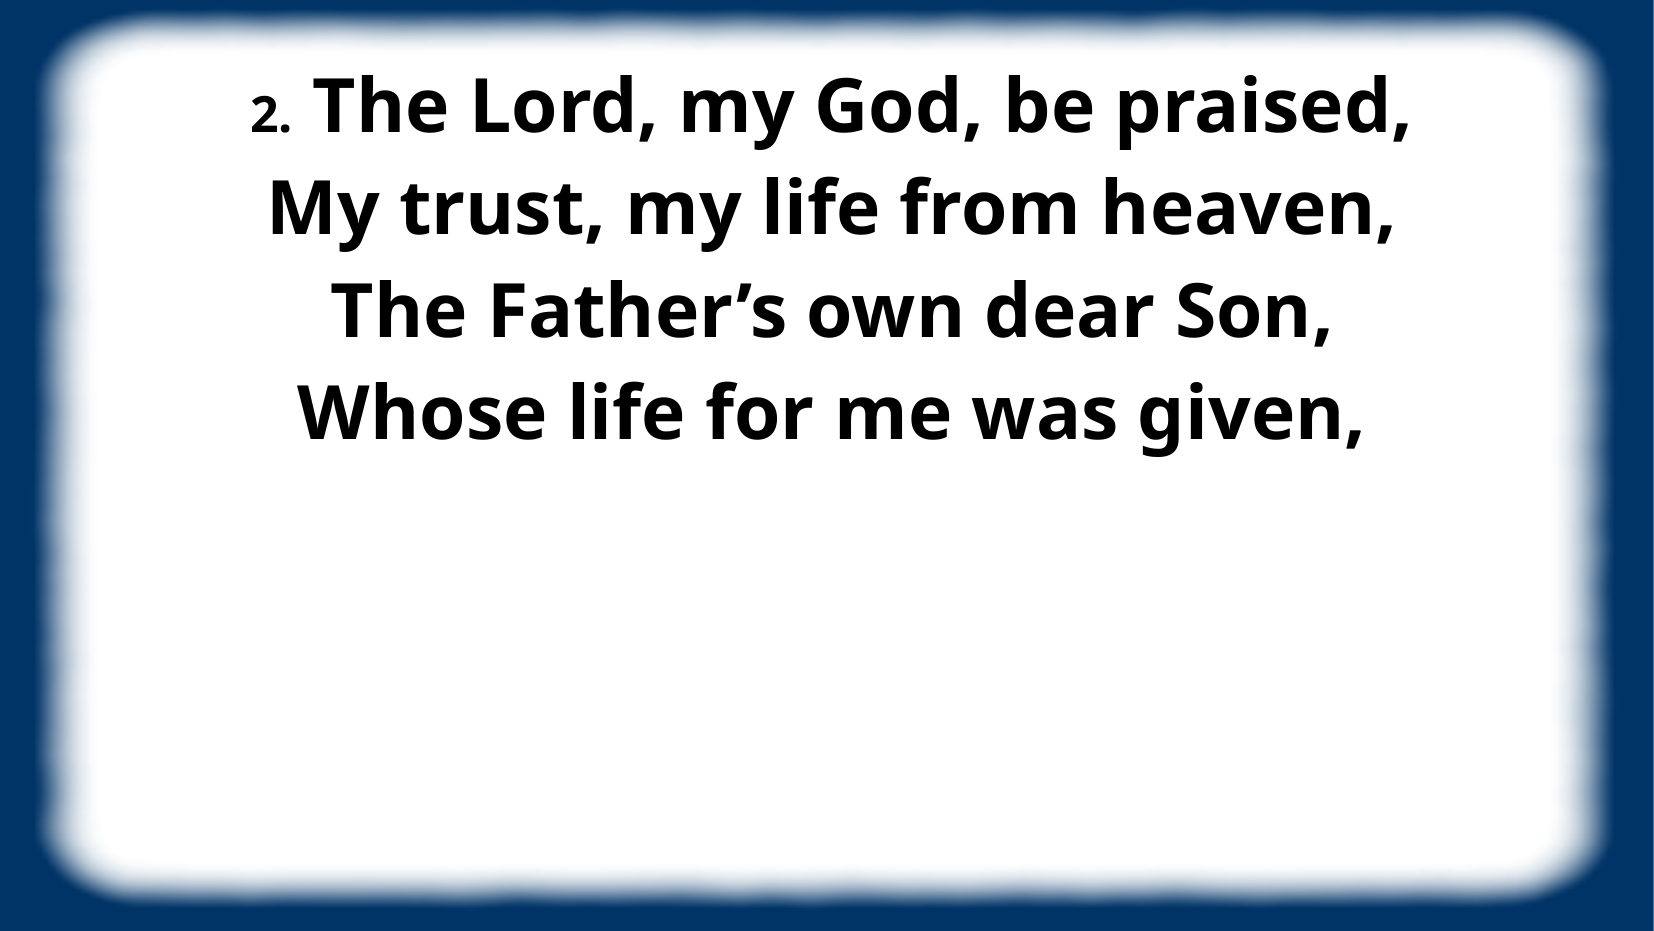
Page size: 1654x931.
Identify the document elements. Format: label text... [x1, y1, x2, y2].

picture [0, 0, 1654, 931]
text_box 2. The Lord, my God, be praised, My trust, my life from heaven, The Father’s own dear Son, Whose life for me was given, [105, 45, 1561, 460]
